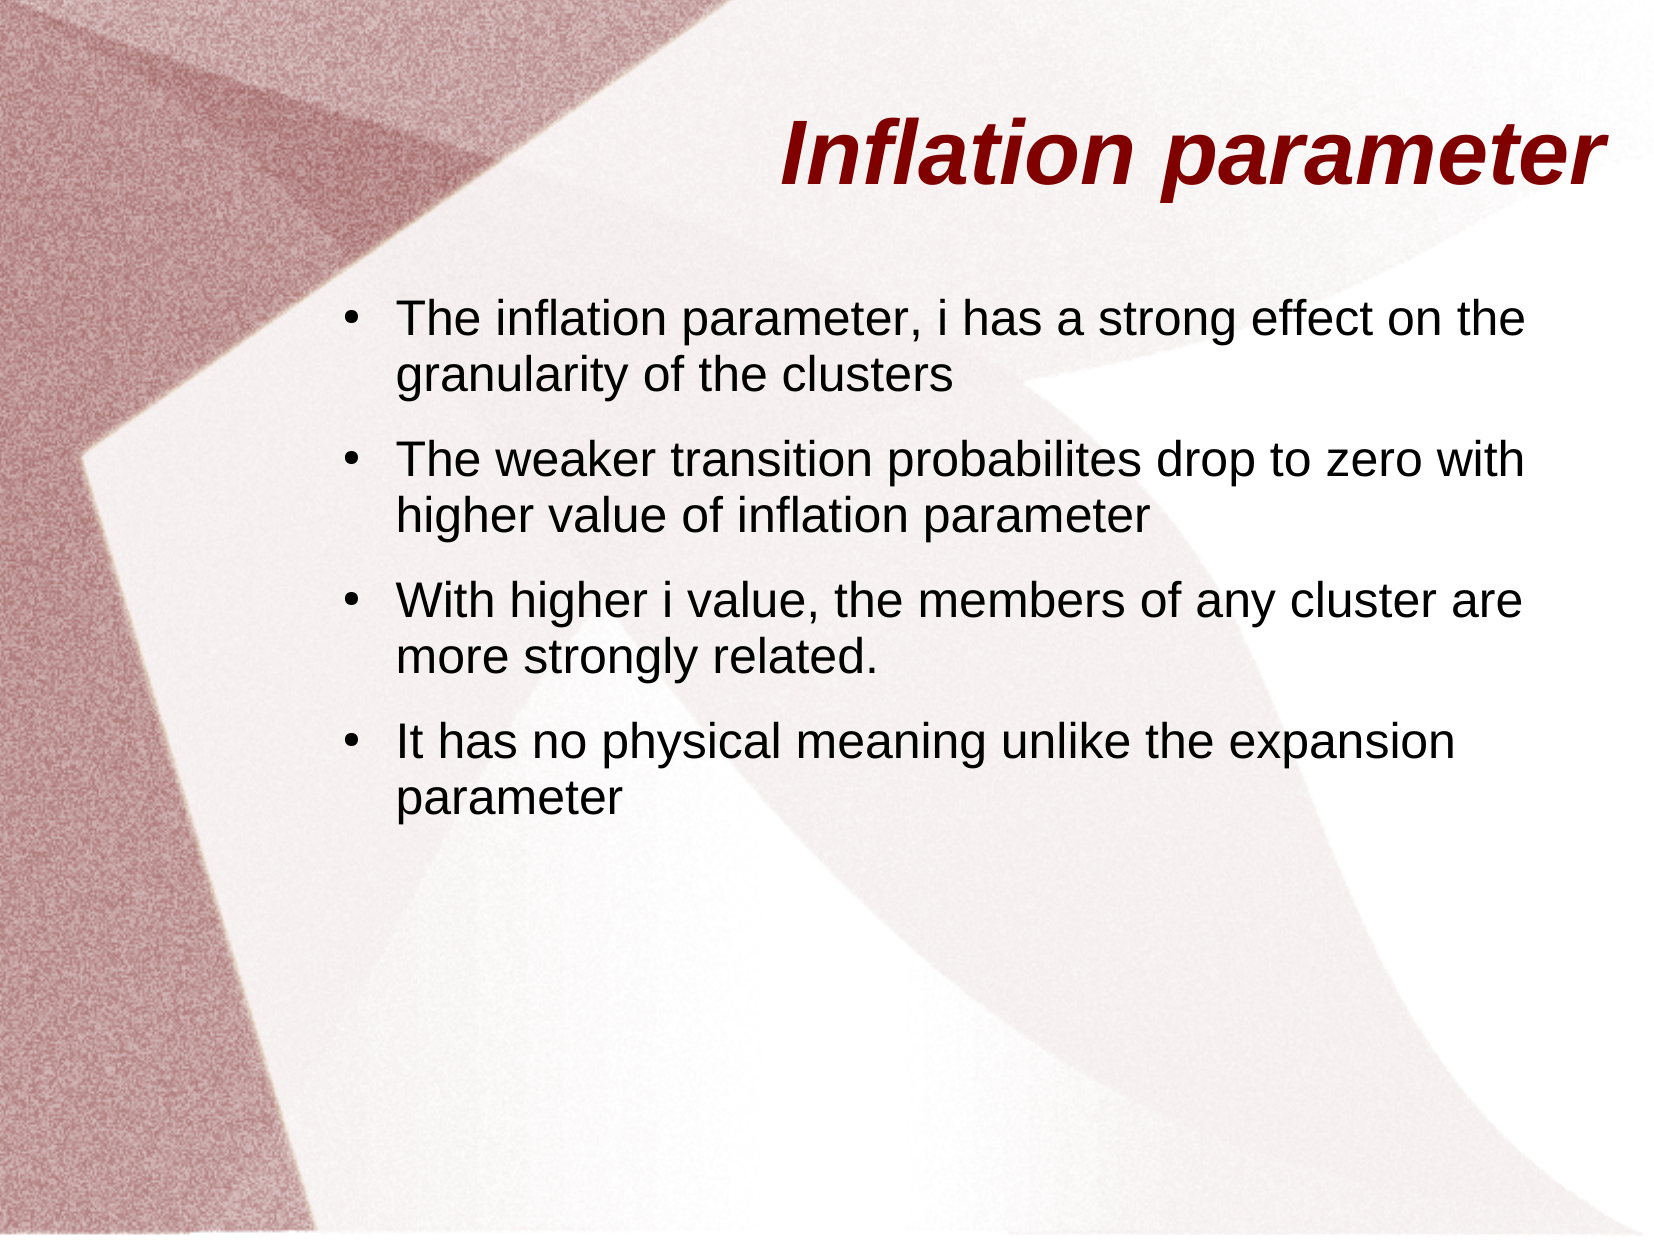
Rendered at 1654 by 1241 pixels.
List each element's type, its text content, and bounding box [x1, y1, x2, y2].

picture [0, 0, 1654, 1241]
list The inflation parameter, i has a strong effect on the granularity of the clusters The weaker transition probabilites drop to zero with higher value of inflation parameter With higher i value, the members of any cluster are more strongly related. It has no physical meaning unlike the expansion parameter [324, 290, 1601, 1010]
title Inflation parameter [507, 49, 1607, 257]
